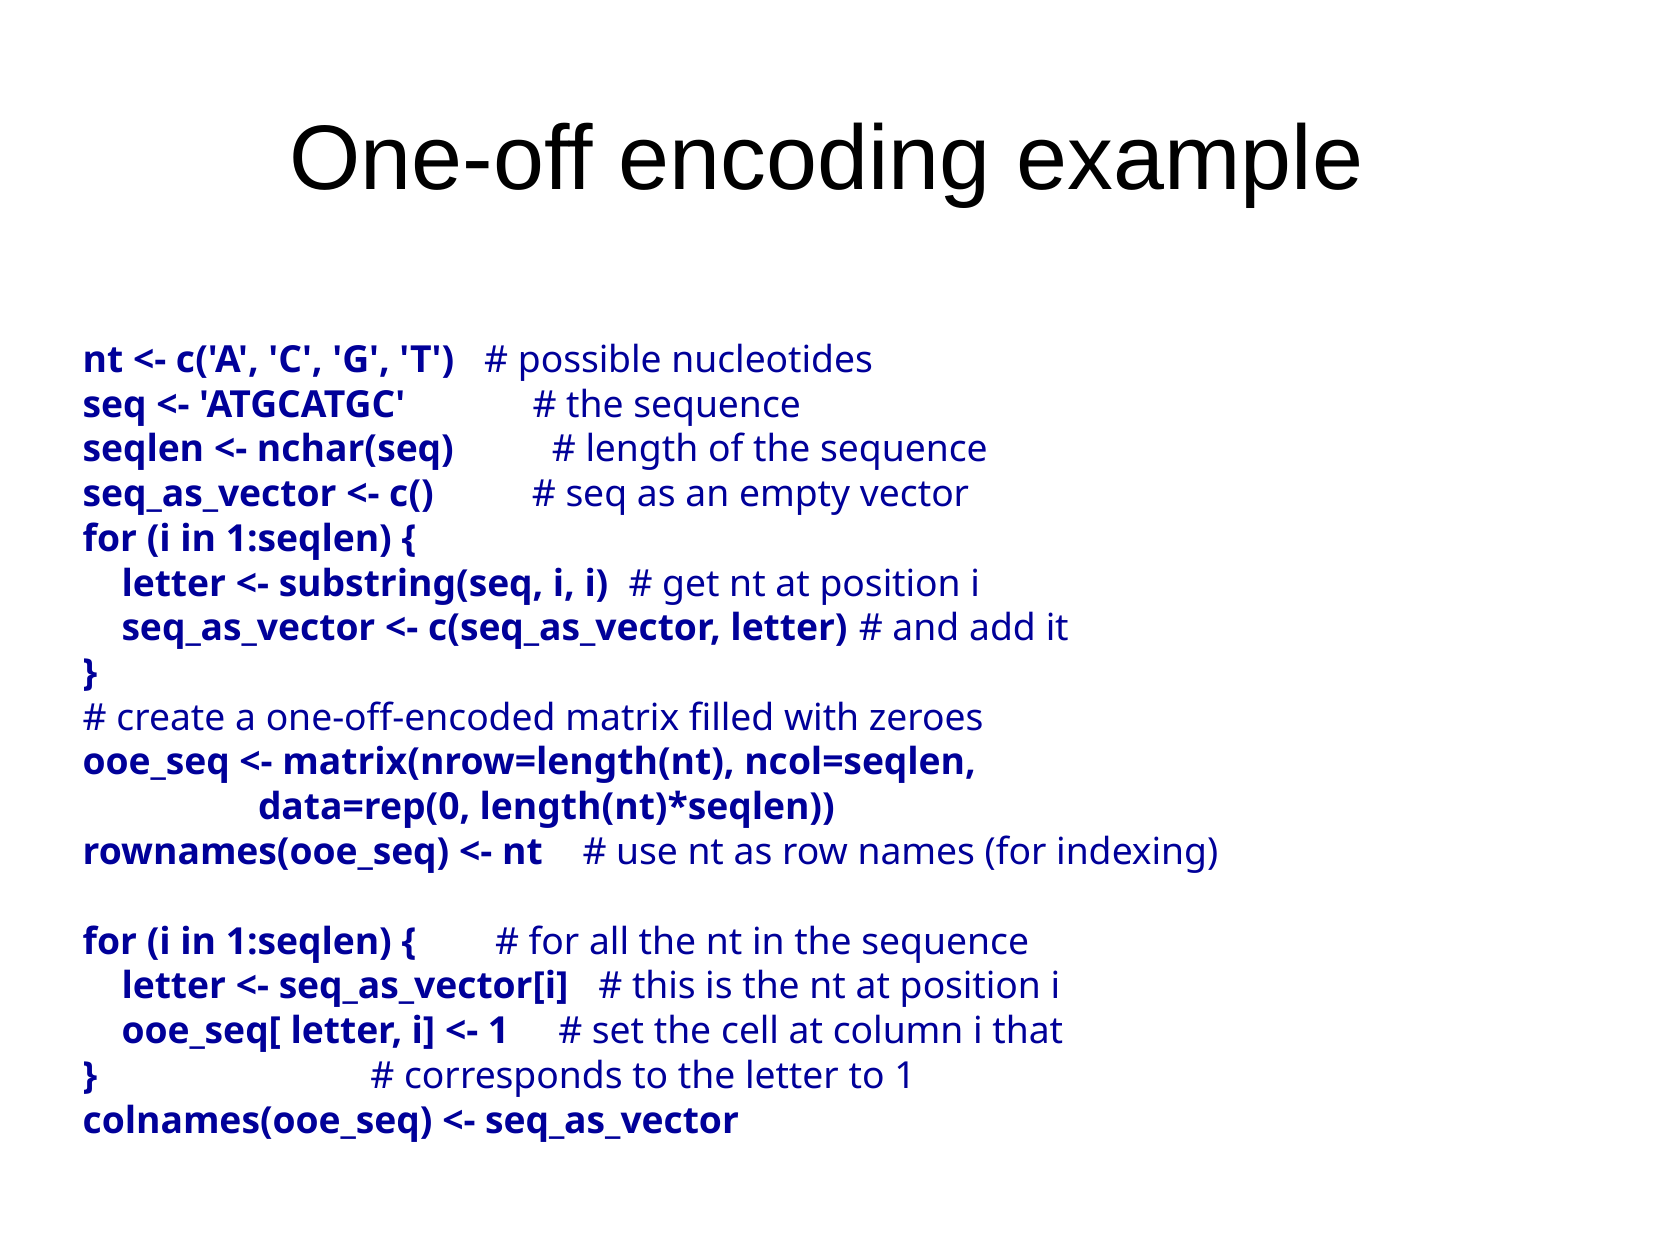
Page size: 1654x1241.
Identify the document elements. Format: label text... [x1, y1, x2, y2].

text_box nt <- c('A', 'C', 'G', 'T') # possible nucleotides seq <- 'ATGCATGC' # the sequence seqlen <- nchar(seq) # length of the sequence seq_as_vector <- c() # seq as an empty vector for (i in 1:seqlen) { letter <- substring(seq, i, i) # get nt at position i seq_as_vector <- c(seq_as_vector, letter) # and add it } # create a one-off-encoded matrix filled with zeroes ooe_seq <- matrix(nrow=length(nt), ncol=seqlen, data=rep(0, length(nt)*seqlen)) rownames(ooe_seq) <- nt # use nt as row names (for indexing) for (i in 1:seqlen) { # for all the nt in the sequence letter <- seq_as_vector[i] # this is the nt at position i ooe_seq[ letter, i] <- 1 # set the cell at column i that } # corresponds to the letter to 1 colnames(ooe_seq) <- seq_as_vector [82, 290, 1571, 1155]
text_box One-off encoding example [82, 49, 1571, 257]
